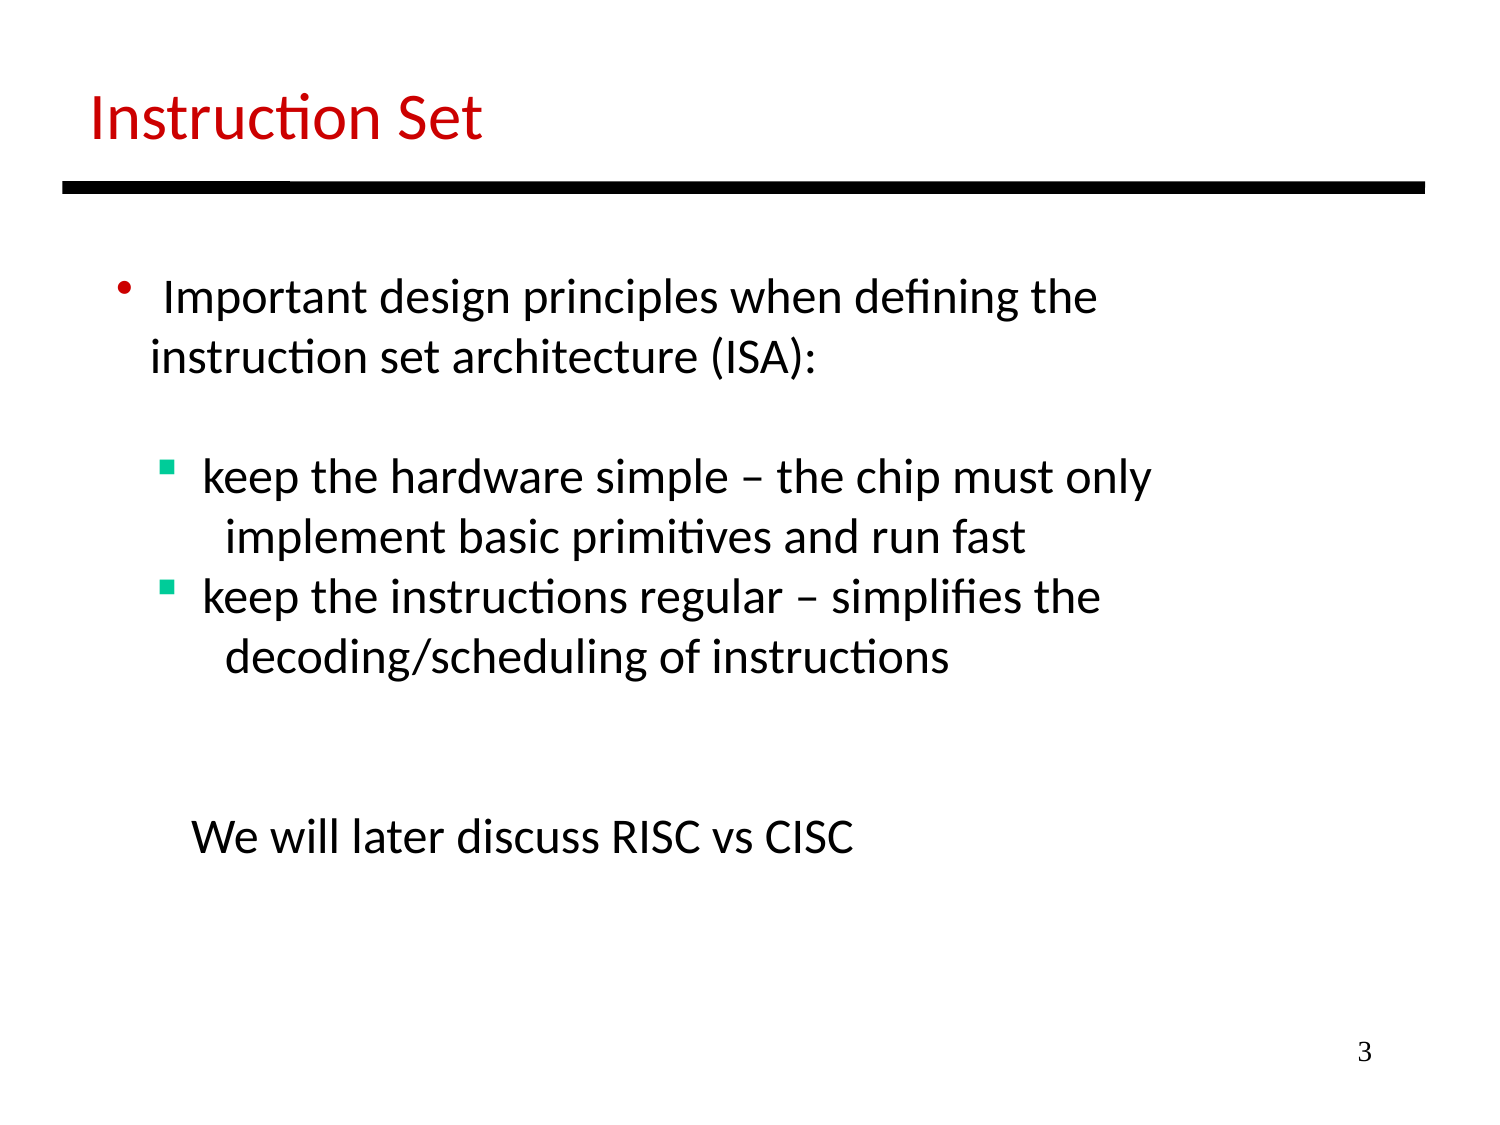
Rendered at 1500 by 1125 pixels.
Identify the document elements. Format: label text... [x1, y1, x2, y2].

text_box Instruction Set [75, 65, 499, 160]
slide_number <number> [1074, 1025, 1388, 1100]
text_box Important design principles when defining the instruction set architecture (ISA): keep the hardware simple – the chip must only implement basic primitives and run fast keep the instructions regular – simplifies the decoding/scheduling of instructions We will later discuss RISC vs CISC [101, 256, 1168, 872]
